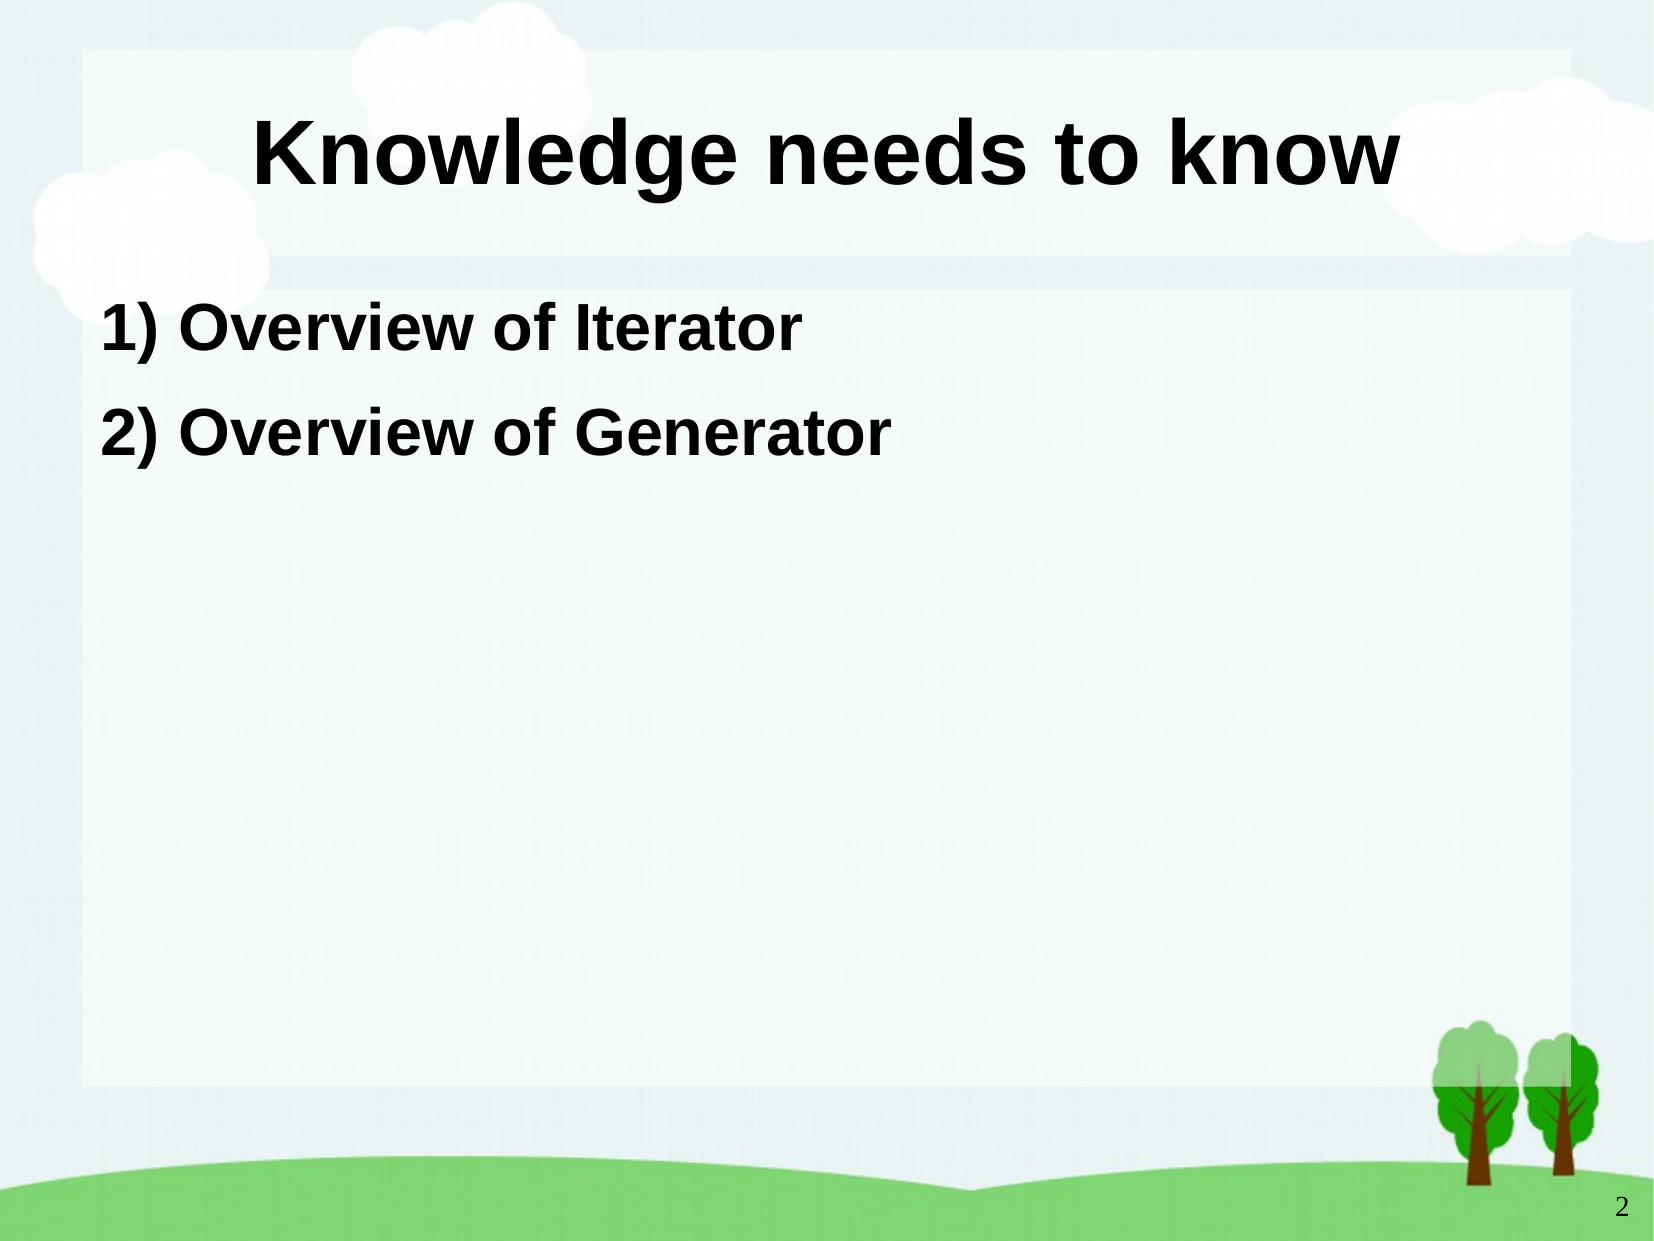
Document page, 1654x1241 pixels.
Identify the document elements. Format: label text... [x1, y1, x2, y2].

list Overview of Iterator Overview of Generator [82, 290, 1571, 1087]
title Knowledge needs to know [82, 49, 1571, 257]
picture [0, 0, 1654, 1241]
